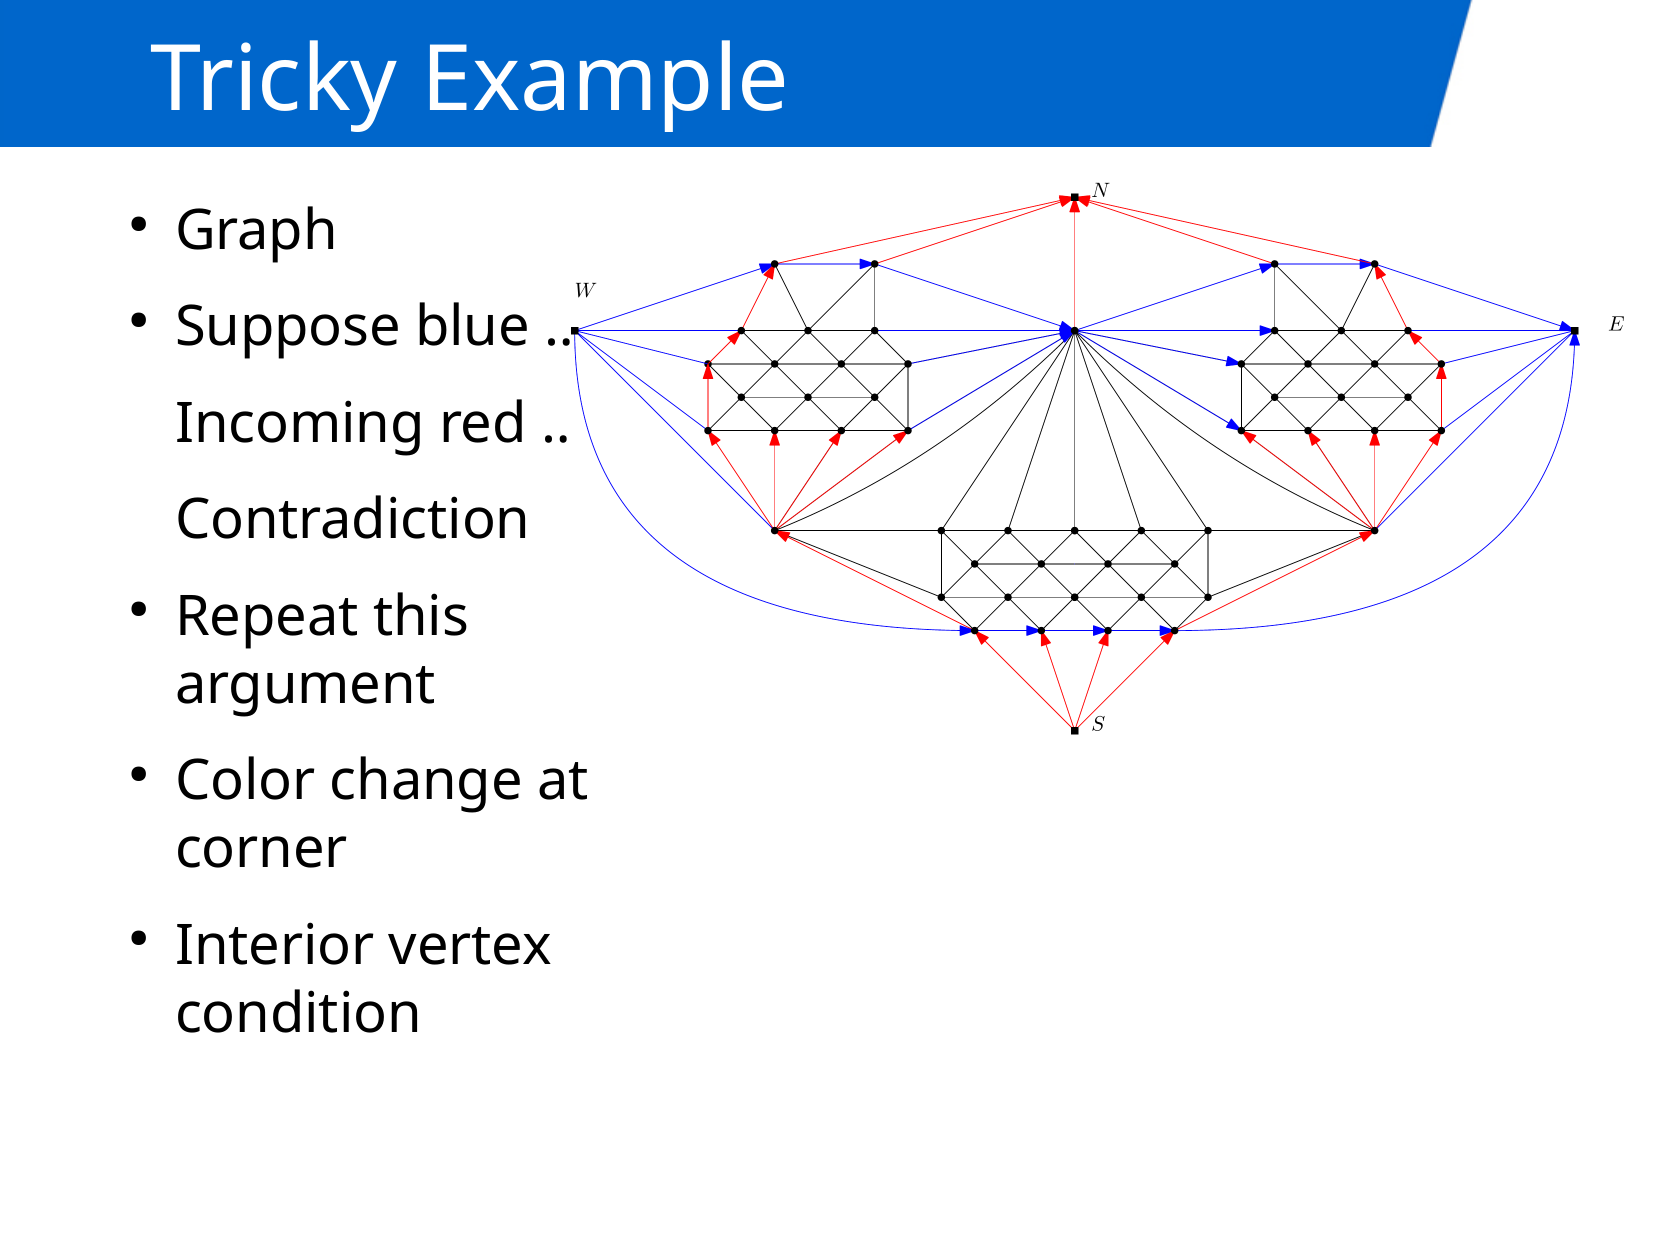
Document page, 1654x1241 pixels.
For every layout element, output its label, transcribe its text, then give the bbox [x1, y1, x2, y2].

list Graph Suppose blue … Incoming red … Contradiction Repeat this argument Color change at corner Interior vertex condition [113, 195, 601, 1118]
picture [0, 0, 1474, 147]
picture [570, 181, 1625, 736]
title Tricky Example [150, 15, 1456, 136]
